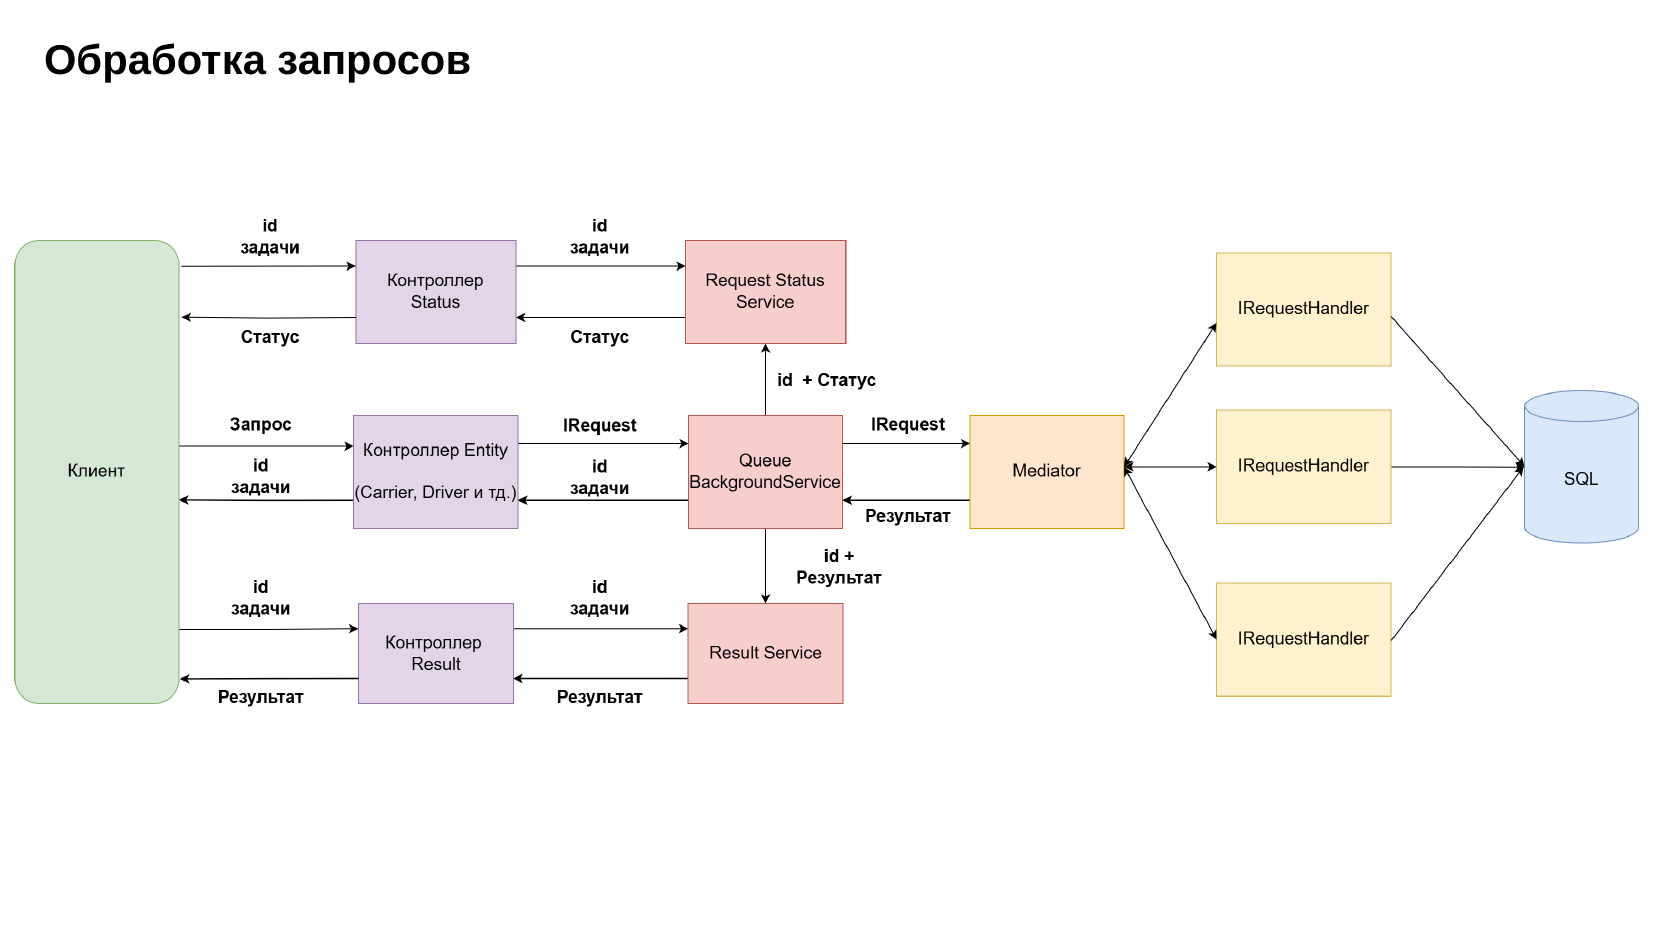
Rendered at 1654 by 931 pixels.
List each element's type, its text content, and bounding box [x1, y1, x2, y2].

picture [14, 216, 1639, 714]
text_box Обработка запросов [29, 29, 486, 91]
